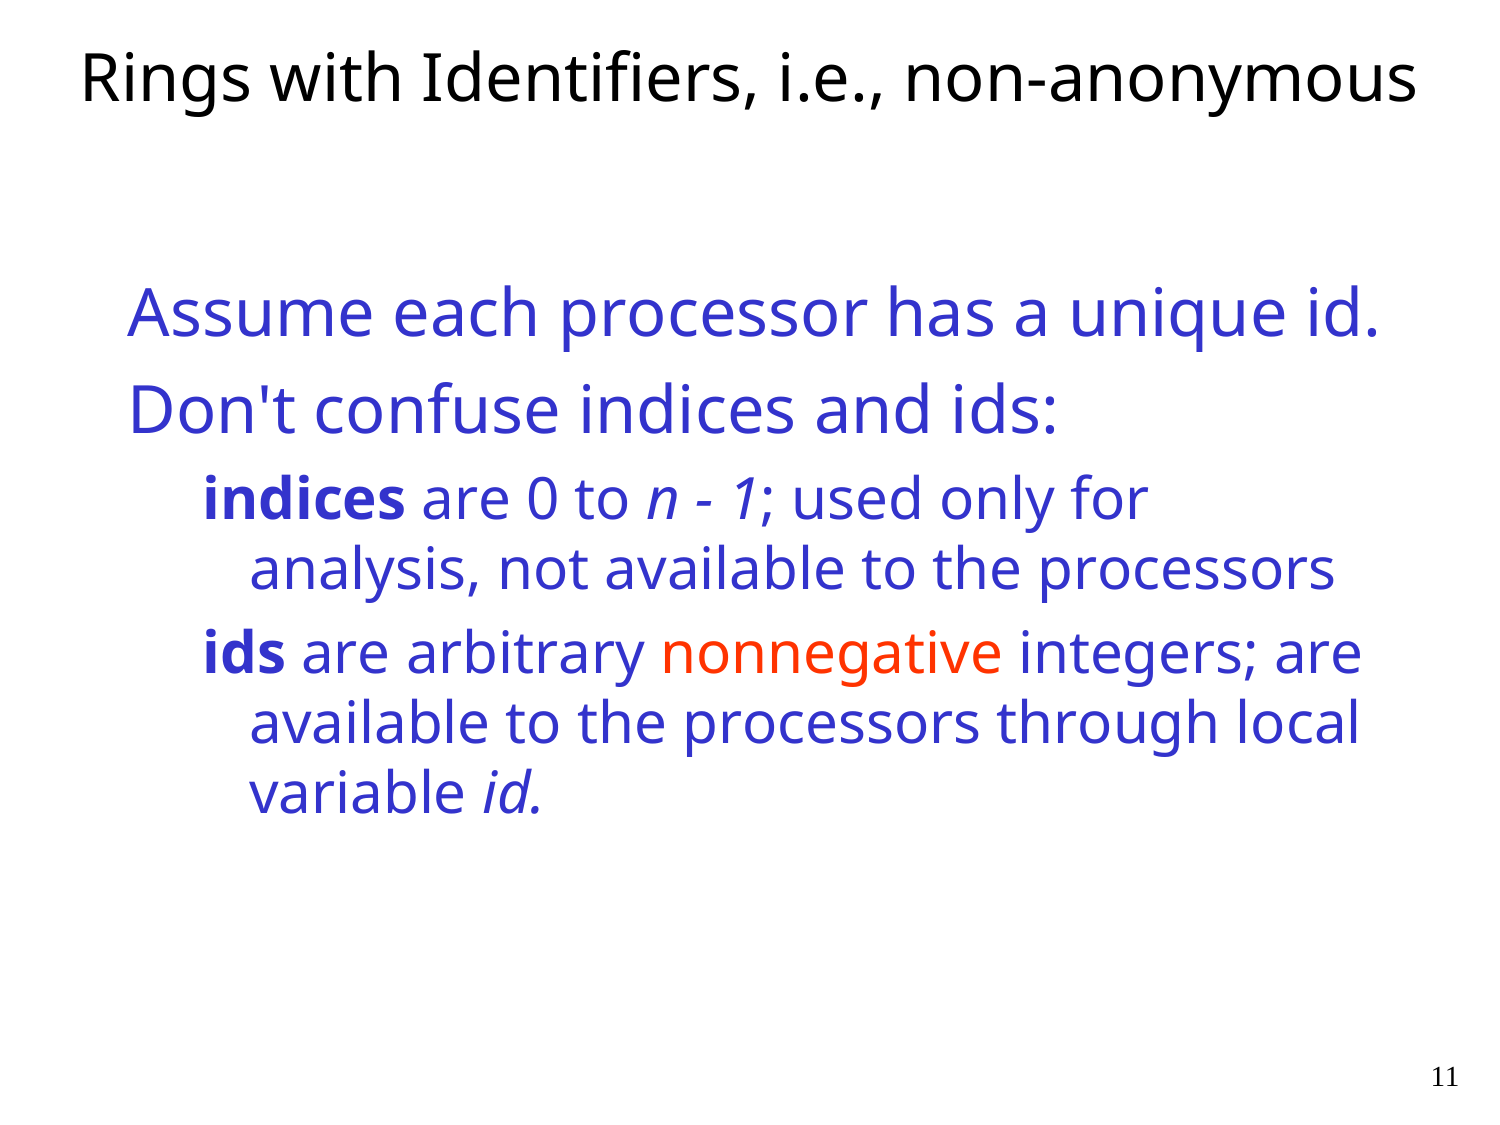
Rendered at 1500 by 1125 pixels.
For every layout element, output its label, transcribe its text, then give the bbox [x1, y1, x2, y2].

text_box <number> [1162, 1049, 1476, 1101]
title Rings with Identifiers, i.e., non-anonymous [24, 24, 1476, 126]
list Assume each processor has a unique id. Don't confuse indices and ids: indices are 0 to n - 1; used only for analysis, not available to the processors ids are arbitrary nonnegative integers; are available to the processors through local variable id. [112, 262, 1413, 988]
